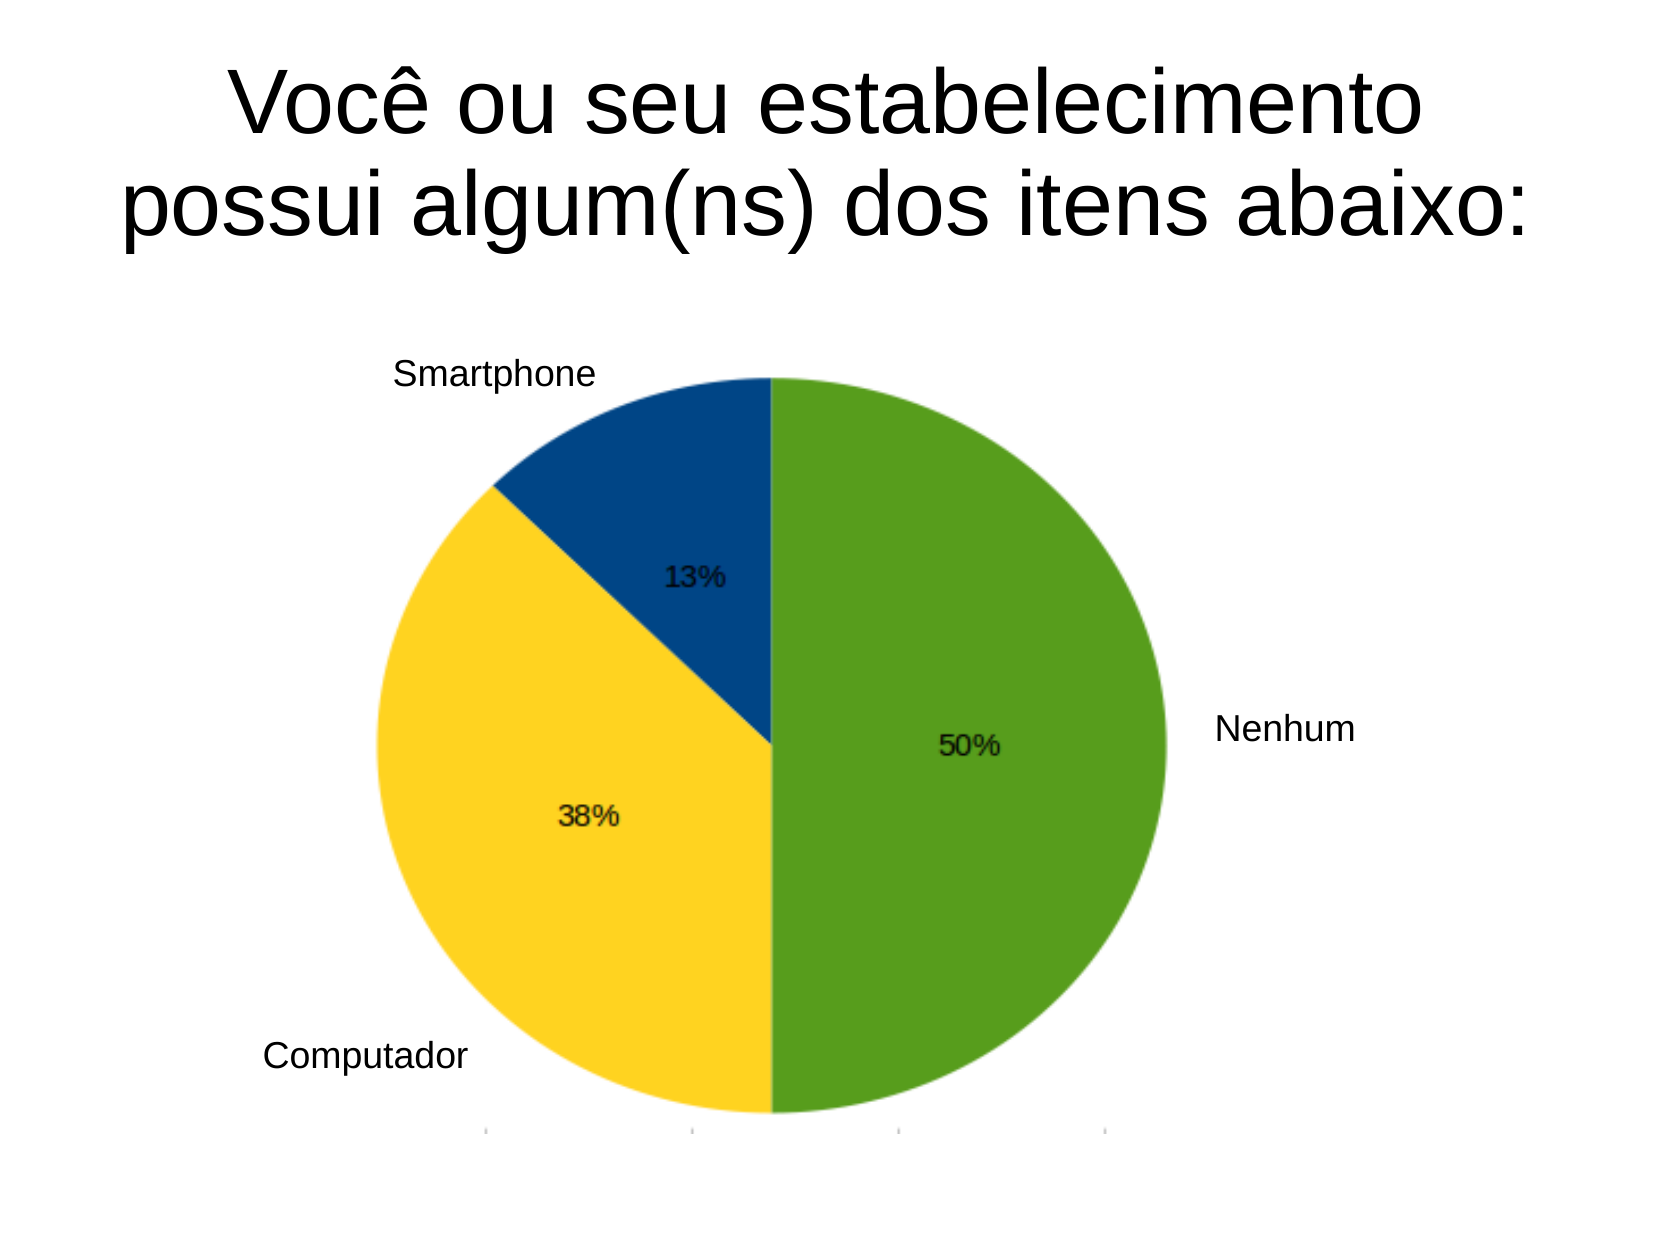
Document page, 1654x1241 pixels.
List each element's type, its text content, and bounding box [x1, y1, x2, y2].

picture [363, 372, 1193, 1134]
text_box Computador [248, 1027, 543, 1087]
text_box Nenhum [1199, 699, 1371, 757]
text_box Smartphone [377, 344, 612, 402]
title Você ou seu estabelecimento possui algum(ns) dos itens abaixo: [82, 49, 1571, 257]
